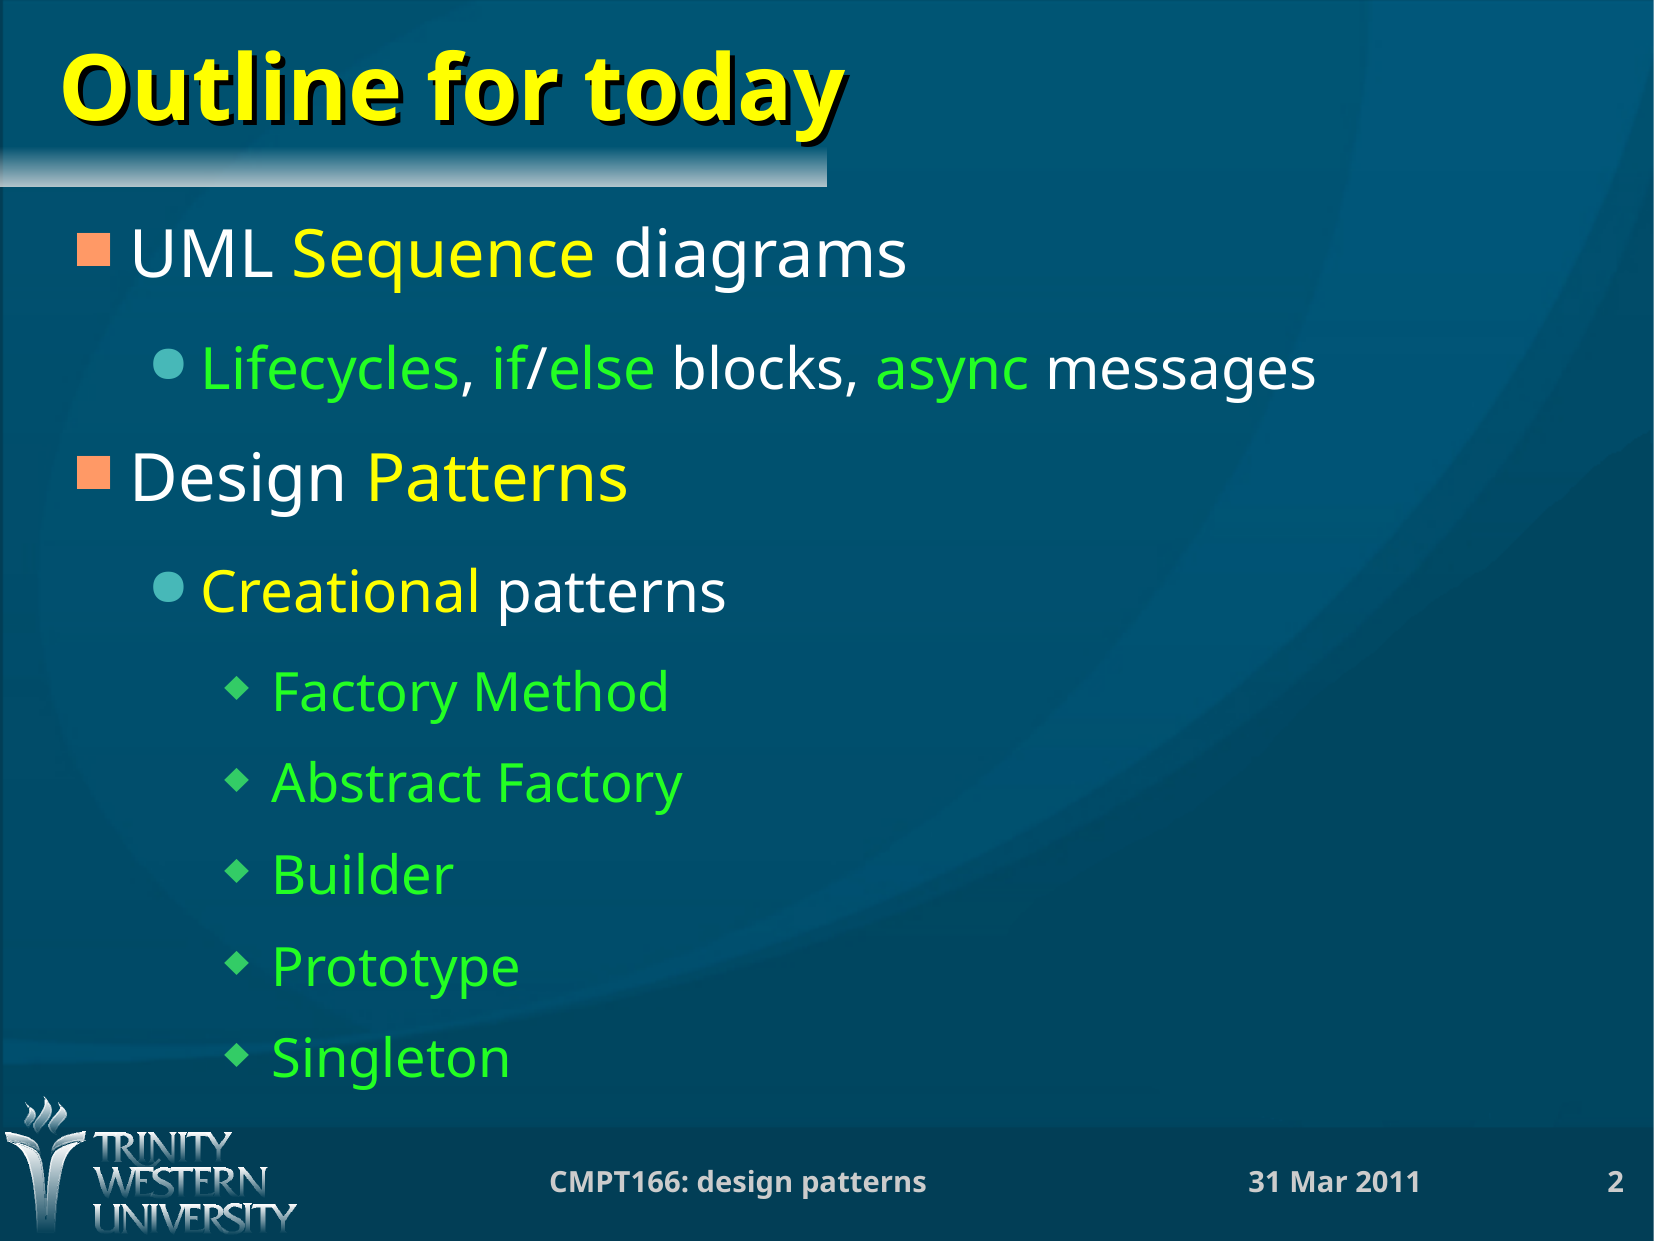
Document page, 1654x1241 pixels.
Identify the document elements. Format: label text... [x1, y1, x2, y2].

title Classes of patterns (GoF) [0, 154, 827, 158]
picture [38, 1227, 54, 1232]
title Outline for today [59, 19, 1595, 148]
list UML Sequence diagrams Lifecycles, if/else blocks, async messages Design Patterns Creational patterns Factory Method Abstract Factory Builder Prototype Singleton [59, 206, 1625, 1026]
